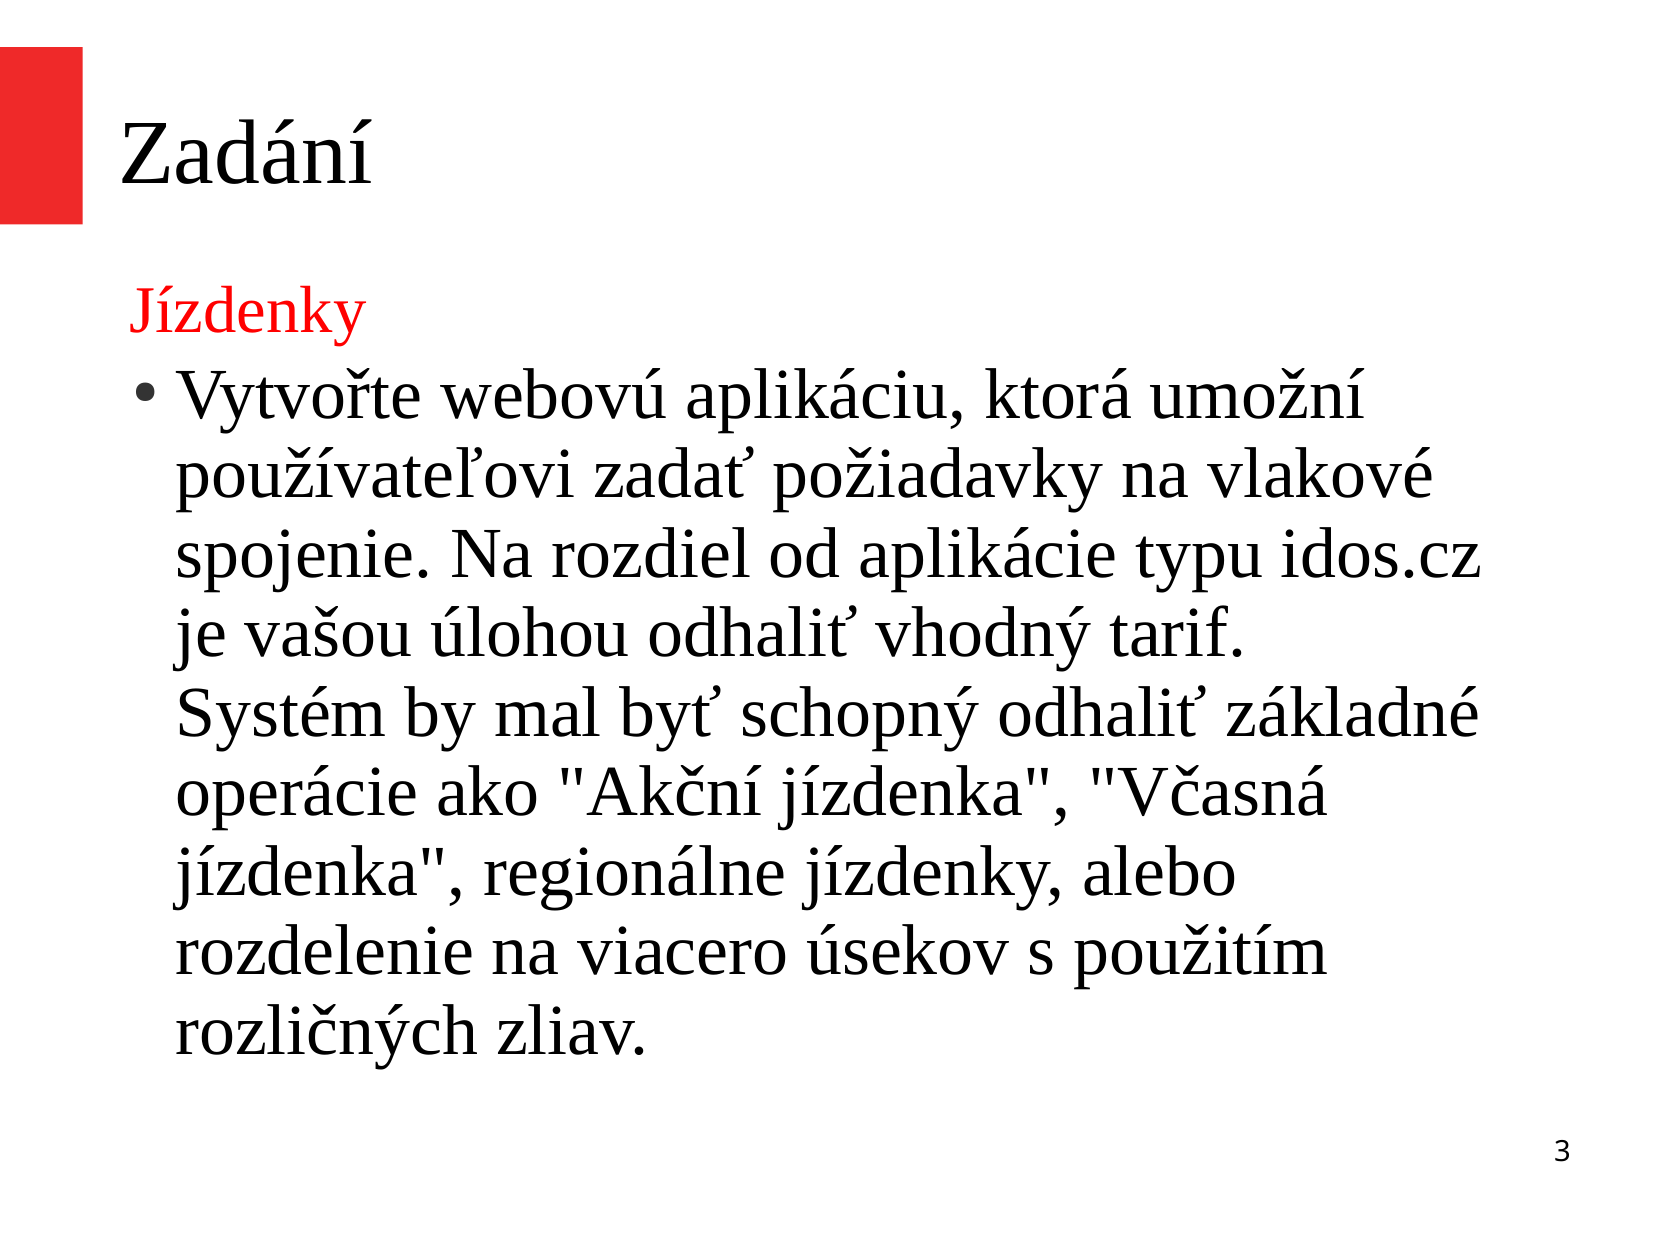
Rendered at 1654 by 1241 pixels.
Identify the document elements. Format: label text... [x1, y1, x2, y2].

title Zadání [118, 49, 1571, 257]
list Vytvořte webovú aplikáciu, ktorá umožní používateľovi zadať požiadavky na vlakové spojenie. Na rozdiel od aplikácie typu idos.cz je vašou úlohou odhaliť vhodný tarif. Systém by mal byť schopný odhaliť základné operácie ako "Akční jízdenka", "Včasná jízdenka", regionálne jízdenky, alebo rozdelenie na viacero úsekov s použitím rozličných zliav. [118, 354, 1536, 1074]
title Jízdenky [106, 271, 390, 349]
